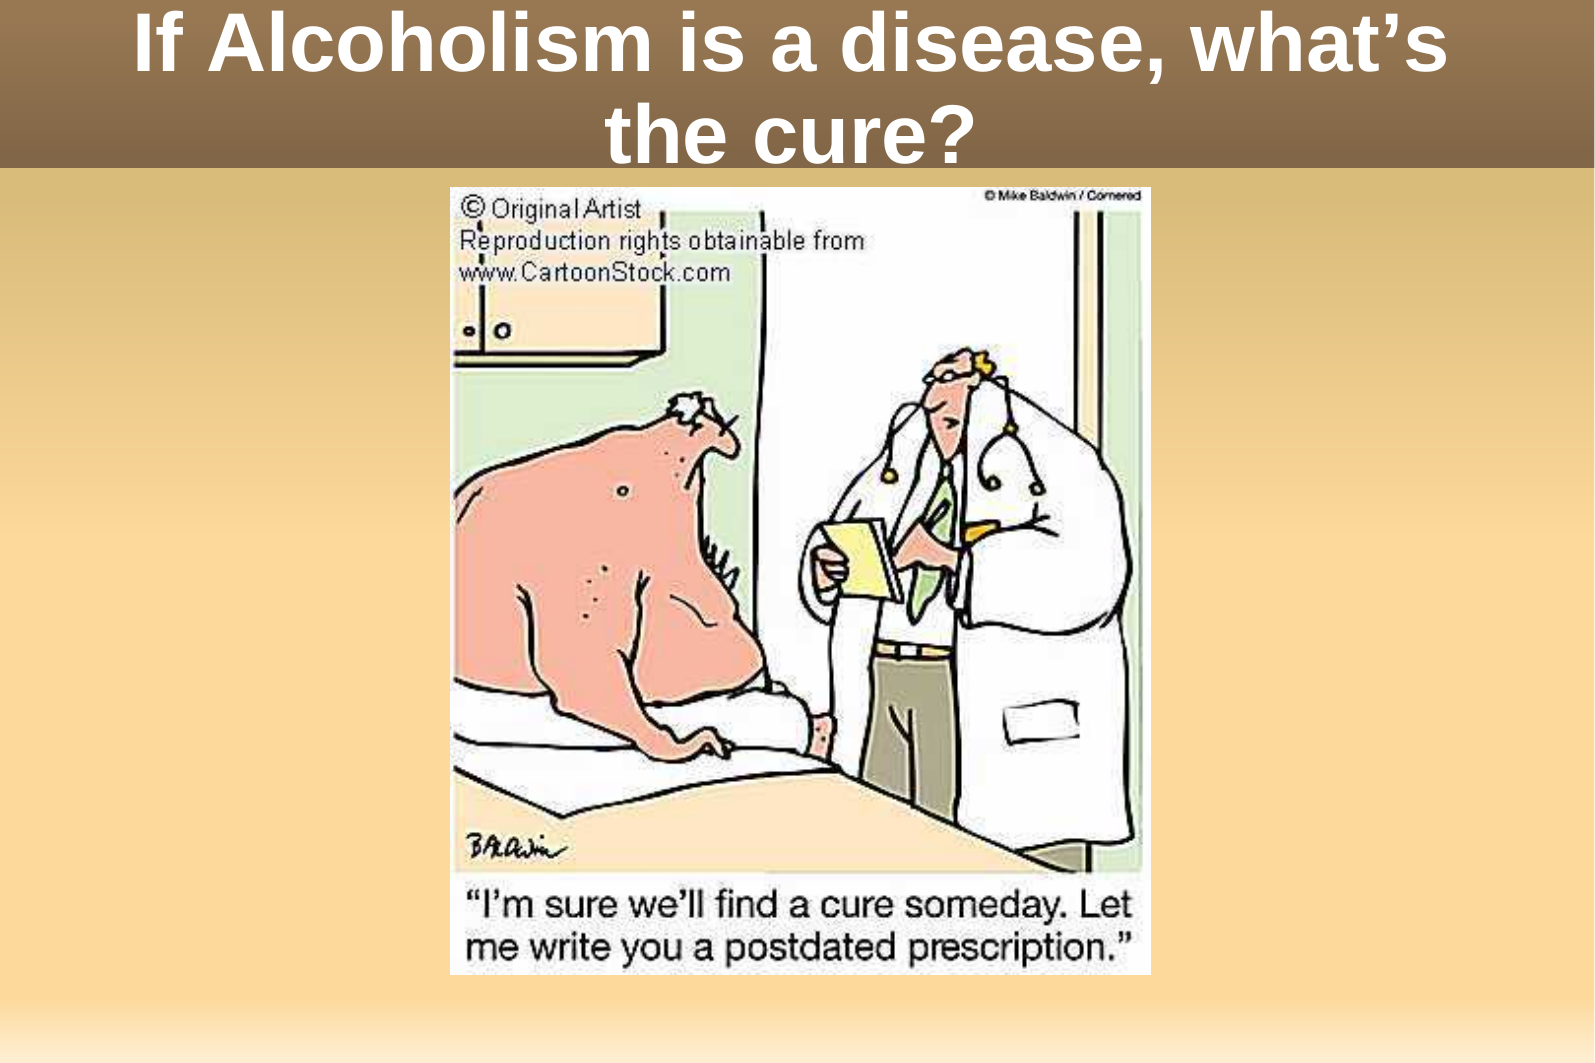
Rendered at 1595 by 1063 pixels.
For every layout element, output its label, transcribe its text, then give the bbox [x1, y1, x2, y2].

picture [0, 0, 1595, 1063]
subtitle [79, 248, 1515, 951]
title If Alcoholism is a disease, what’s the cure? [74, 0, 1510, 182]
